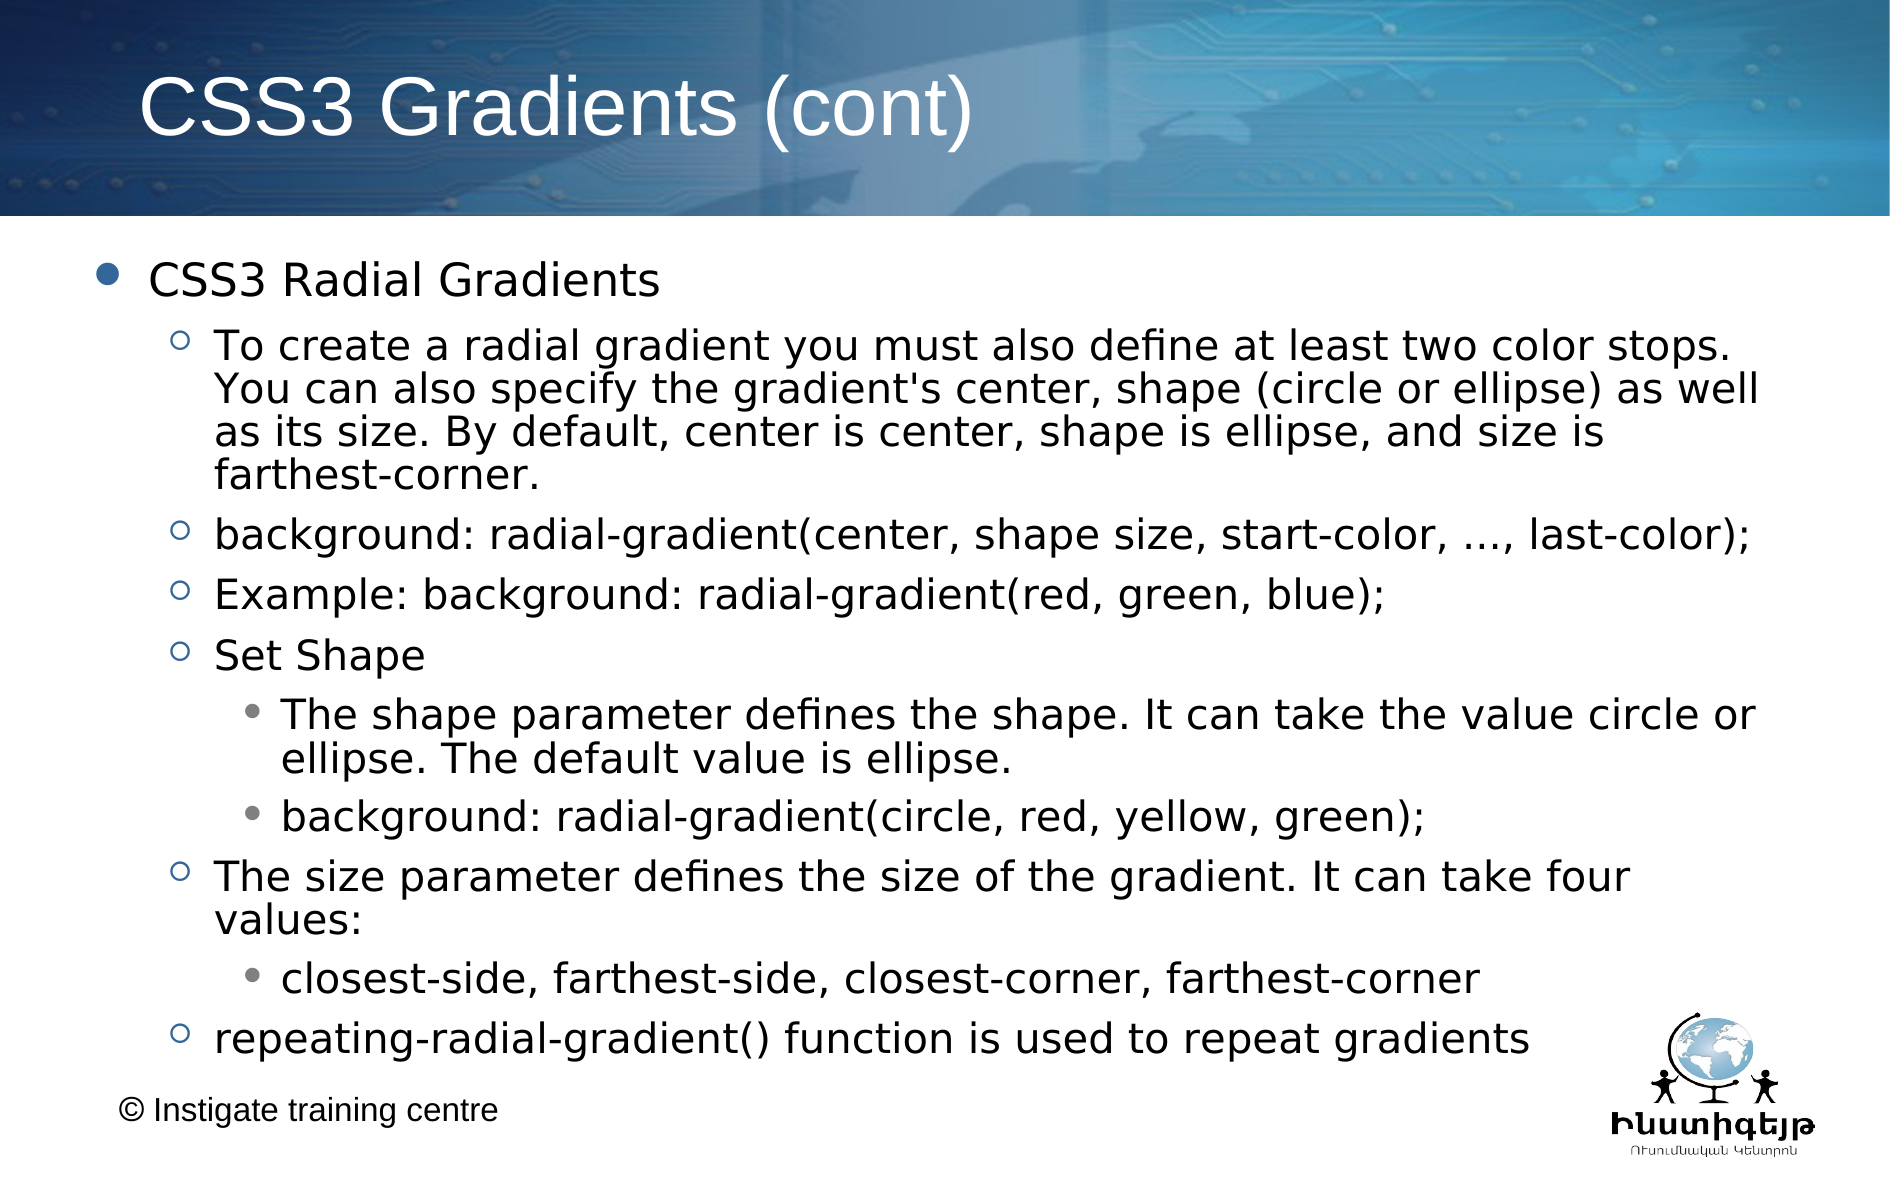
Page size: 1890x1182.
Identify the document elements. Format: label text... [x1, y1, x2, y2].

list CSS3 Radial Gradients To create a radial gradient you must also define at least two color stops. You can also specify the gradient's center, shape (circle or ellipse) as well as its size. By default, center is center, shape is ellipse, and size is farthest-corner. background: radial-gradient(center, shape size, start-color, ..., last-color); Example: background: radial-gradient(red, green, blue); Set Shape The shape parameter defines the shape. It can take the value circle or ellipse. The default value is ellipse. background: radial-gradient(circle, red, yellow, green); The size parameter defines the size of the gradient. It can take four values: closest-side, farthest-side, closest-corner, farthest-corner repeating-radial-gradient() function is used to repeat gradients [93, 258, 1783, 288]
picture [1612, 1012, 1815, 1157]
picture [0, 0, 1890, 216]
